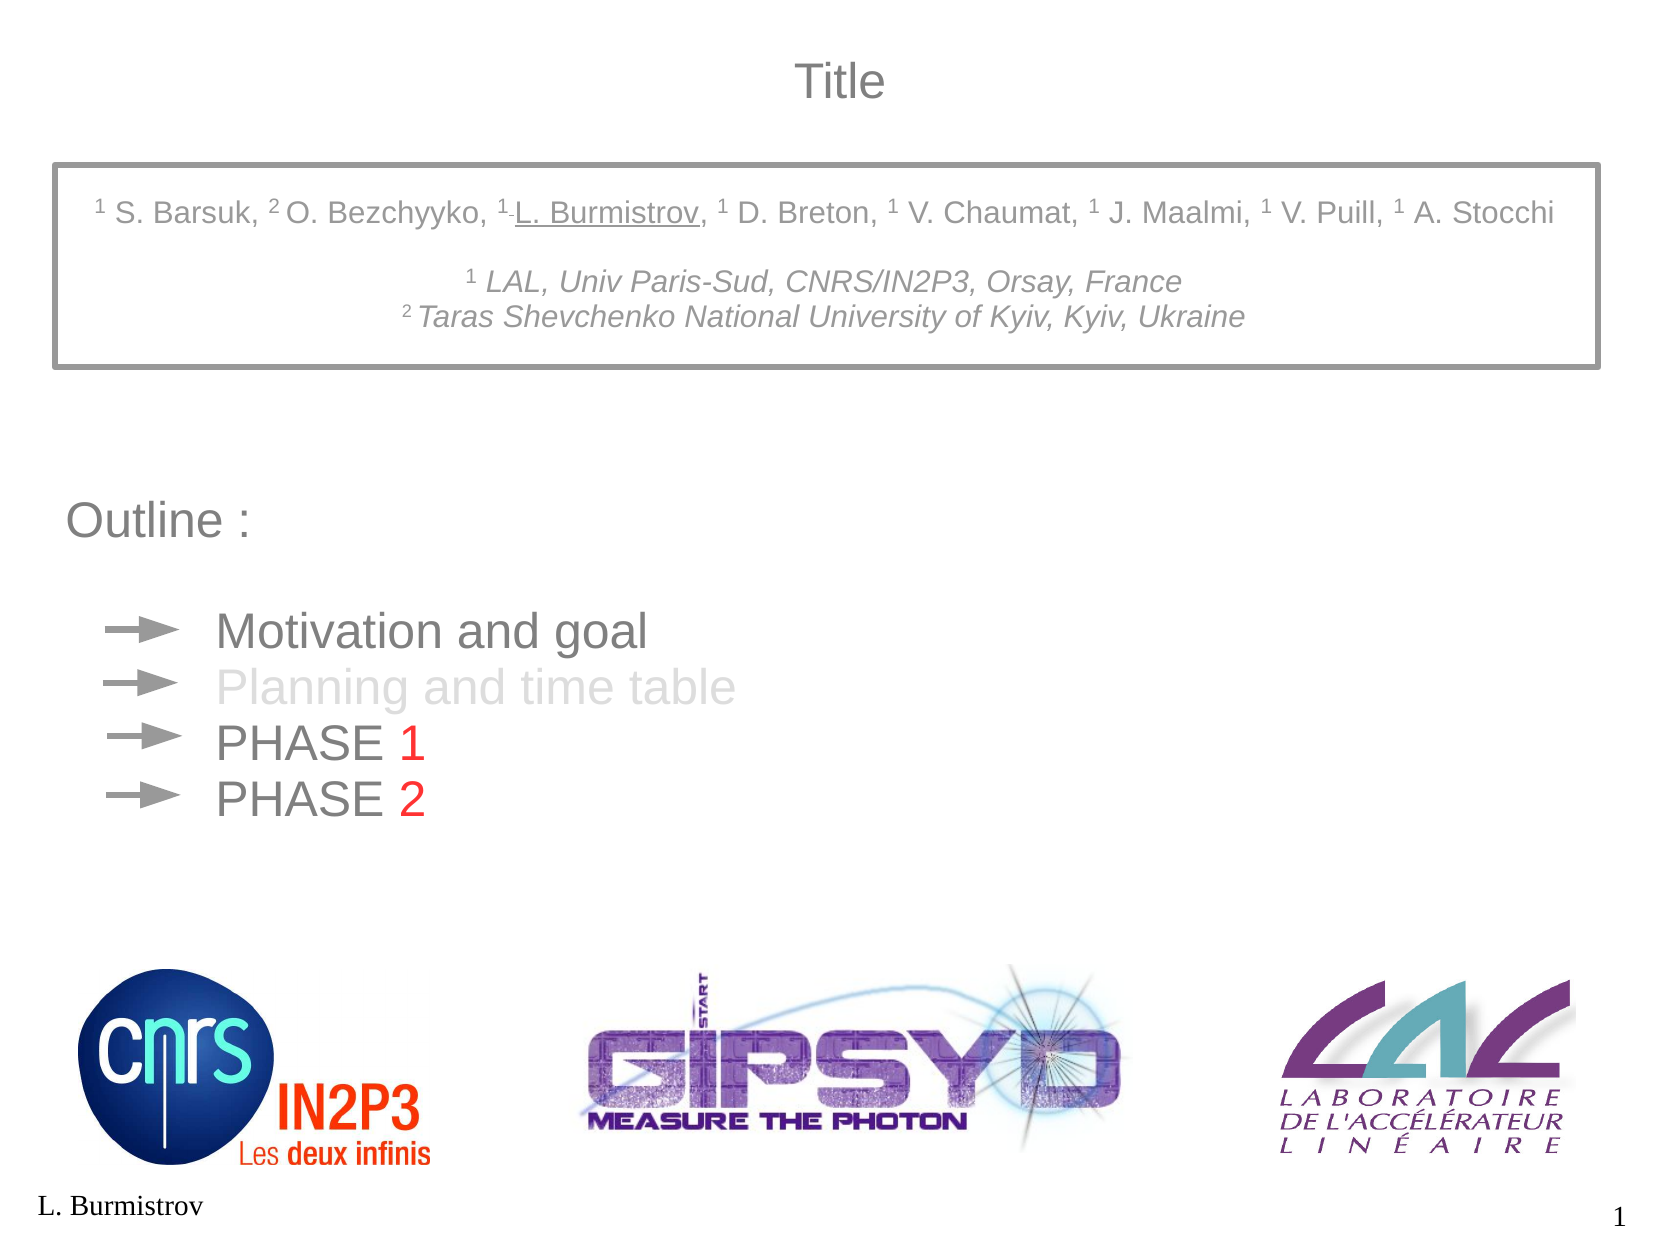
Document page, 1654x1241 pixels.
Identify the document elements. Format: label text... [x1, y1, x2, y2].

text_box Outline : Motivation and goal Planning and time table PHASE 1 PHASE 2 [50, 484, 1599, 835]
picture [1275, 977, 1576, 1158]
text_box Title [277, 45, 1403, 117]
text_box 1 S. Barsuk, 2 O. Bezchyyko, 1 L. Burmistrov, 1 D. Breton, 1 V. Chaumat, 1 J. Maalmi, 1 V. Puill, 1 A. Stocchi 1 LAL, Univ Paris-Sud, CNRS/IN2P3, Orsay, France 2 Taras Shevchenko National University of Kyiv, Kyiv, Ukraine [58, 187, 1595, 342]
picture [78, 969, 430, 1165]
picture [568, 964, 1133, 1160]
